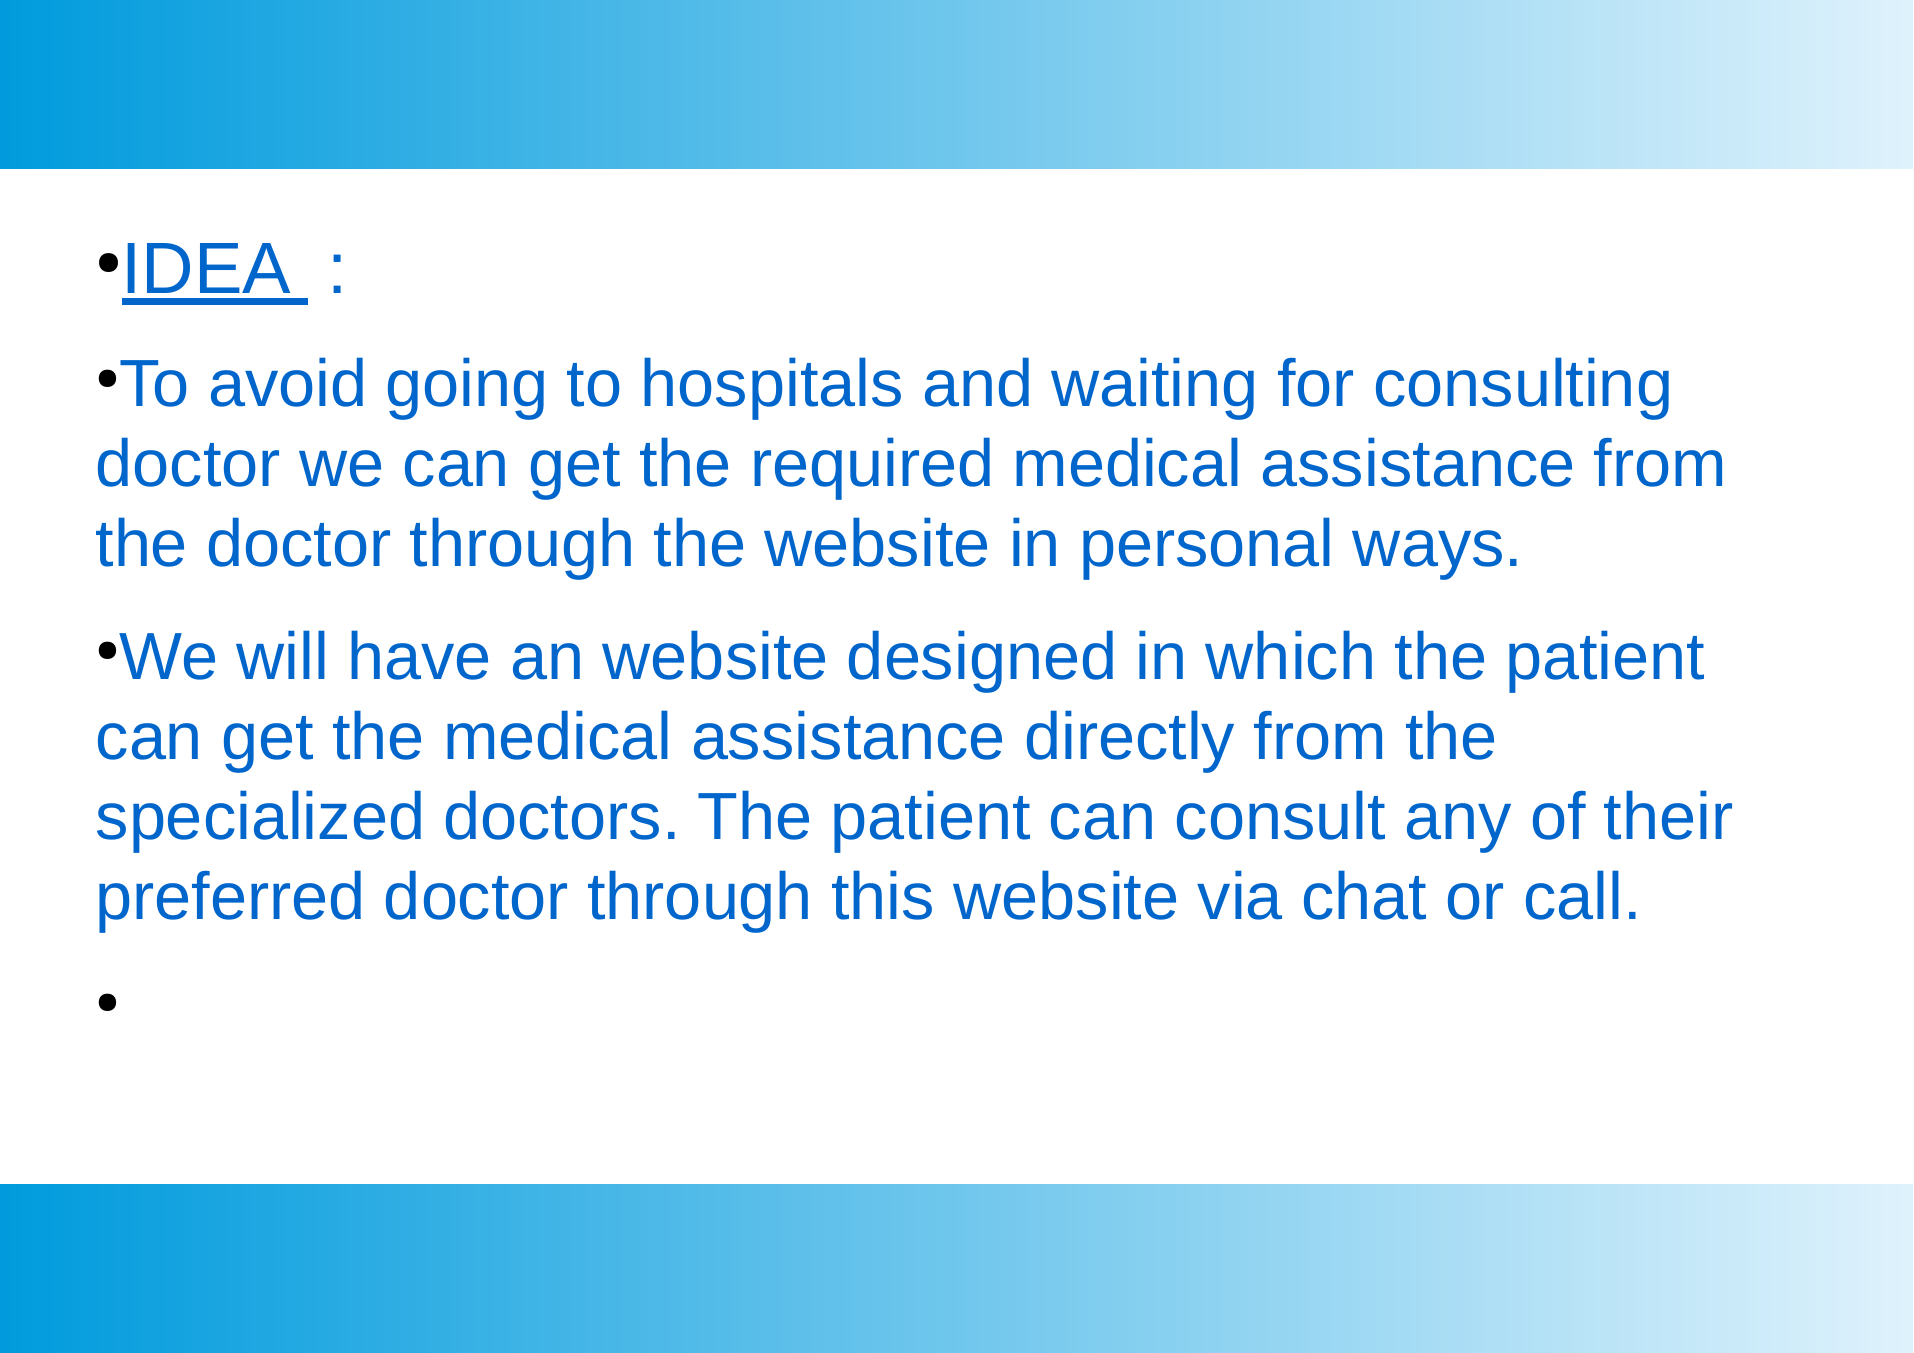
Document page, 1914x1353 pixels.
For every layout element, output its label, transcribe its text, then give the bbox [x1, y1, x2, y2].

list IDEA : To avoid going to hospitals and waiting for consulting doctor we can get the required medical assistance from the doctor through the website in personal ways. We will have an website designed in which the patient can get the medical assistance directly from the specialized doctors. The patient can consult any of their preferred doctor through this website via chat or call. [95, 220, 1818, 1006]
